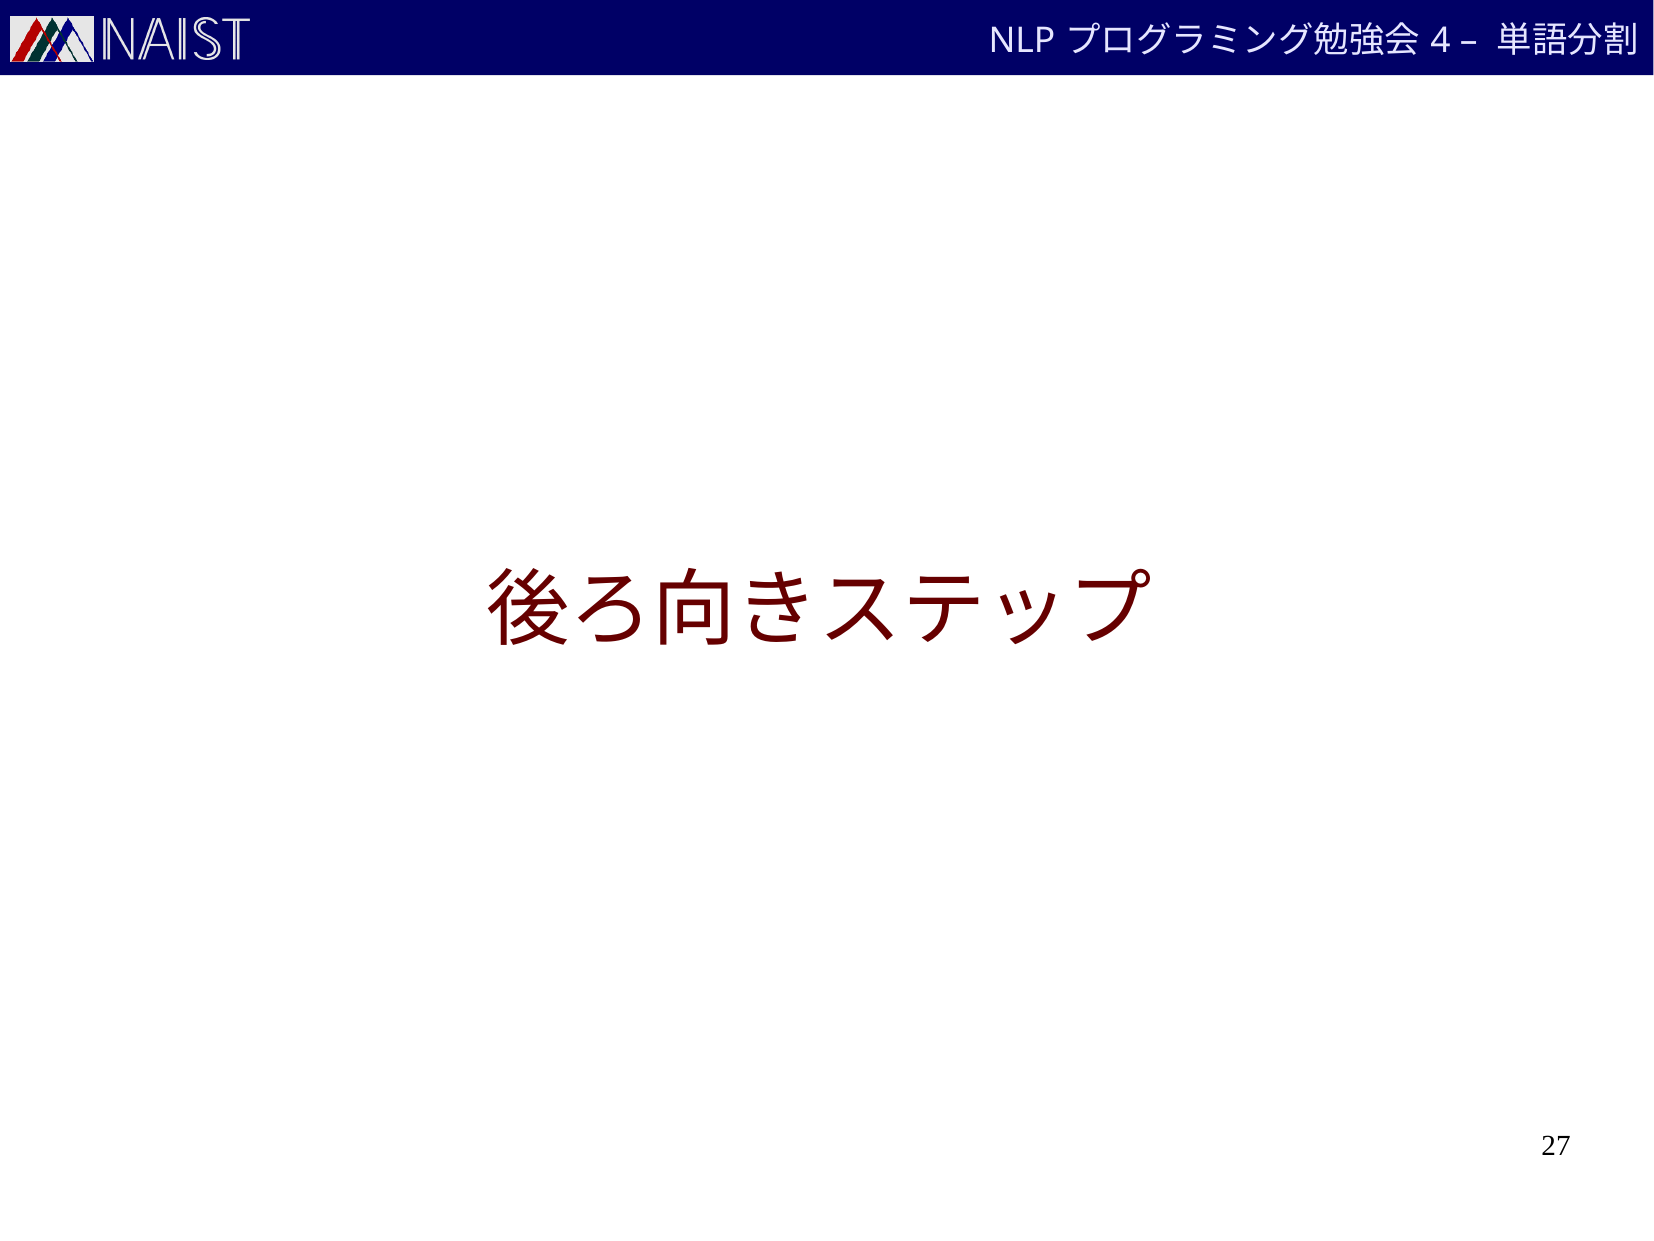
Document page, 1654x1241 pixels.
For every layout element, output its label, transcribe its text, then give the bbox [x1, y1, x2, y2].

title 後ろ向きステップ [75, 506, 1564, 698]
picture [10, 16, 94, 62]
picture [102, 17, 251, 60]
